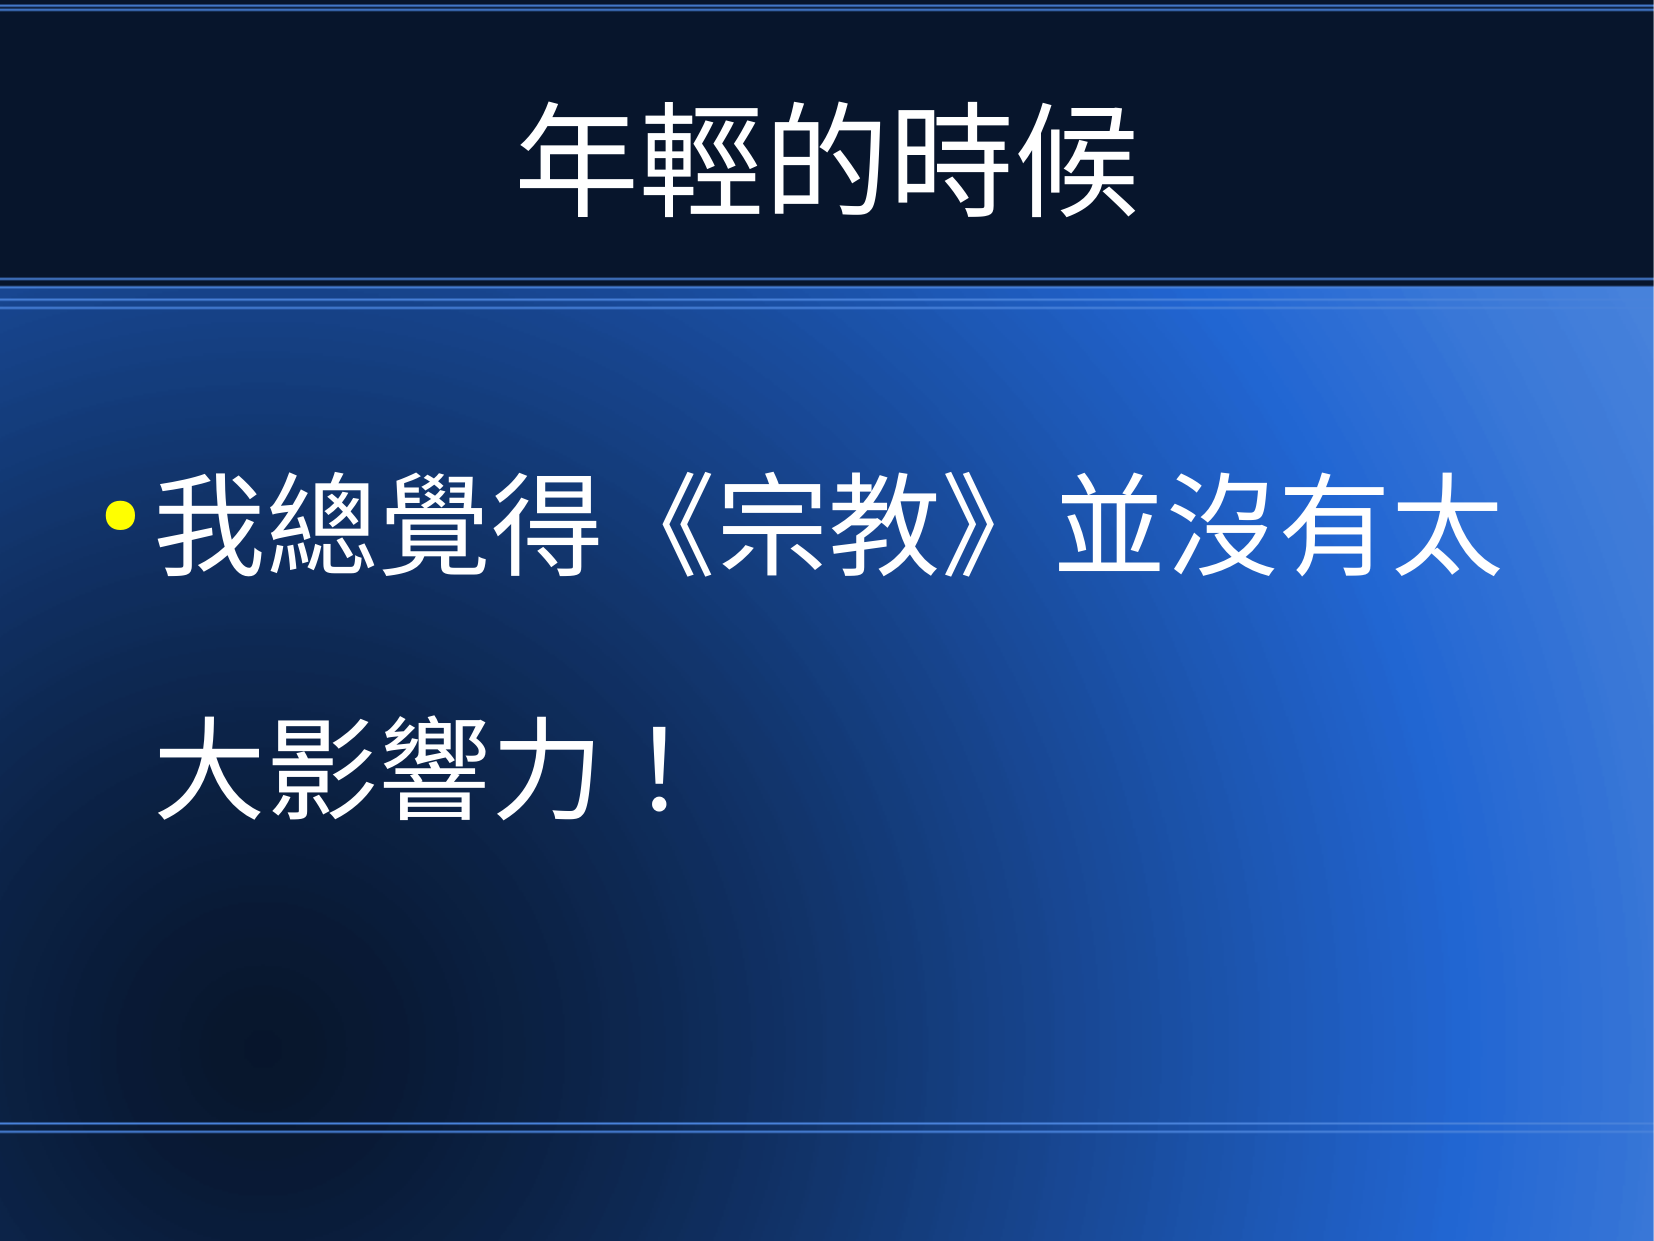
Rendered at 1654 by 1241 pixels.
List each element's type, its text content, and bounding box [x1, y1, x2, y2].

picture [0, 0, 1654, 1241]
title 年輕的時候 [82, 49, 1571, 257]
list 我總覺得《宗教》並沒有太大影響力！ [82, 355, 1571, 1241]
